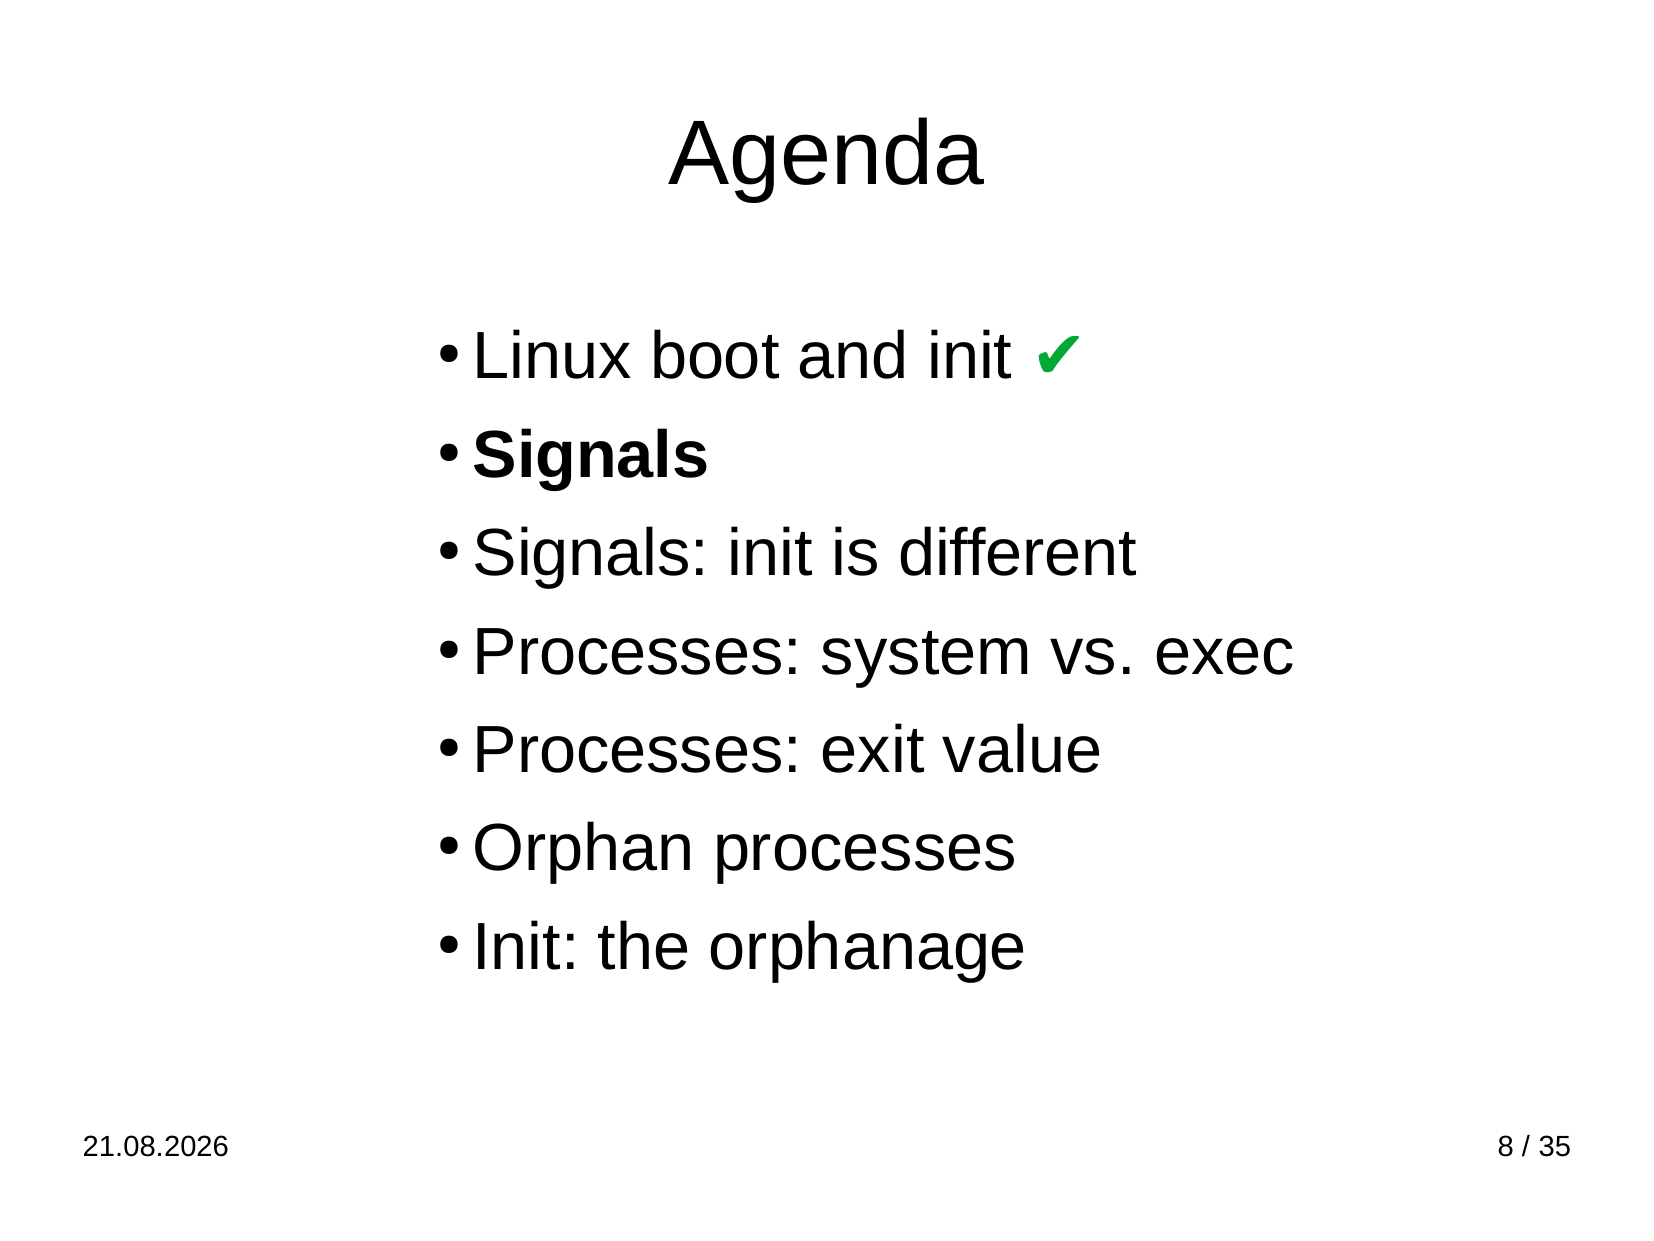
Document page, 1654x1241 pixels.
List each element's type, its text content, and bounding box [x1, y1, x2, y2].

subtitle Linux boot and init ✔ Signals Signals: init is different Processes: system vs. exec Processes: exit value Orphan processes Init: the orphanage [437, 266, 1359, 1134]
title Agenda [82, 49, 1571, 257]
